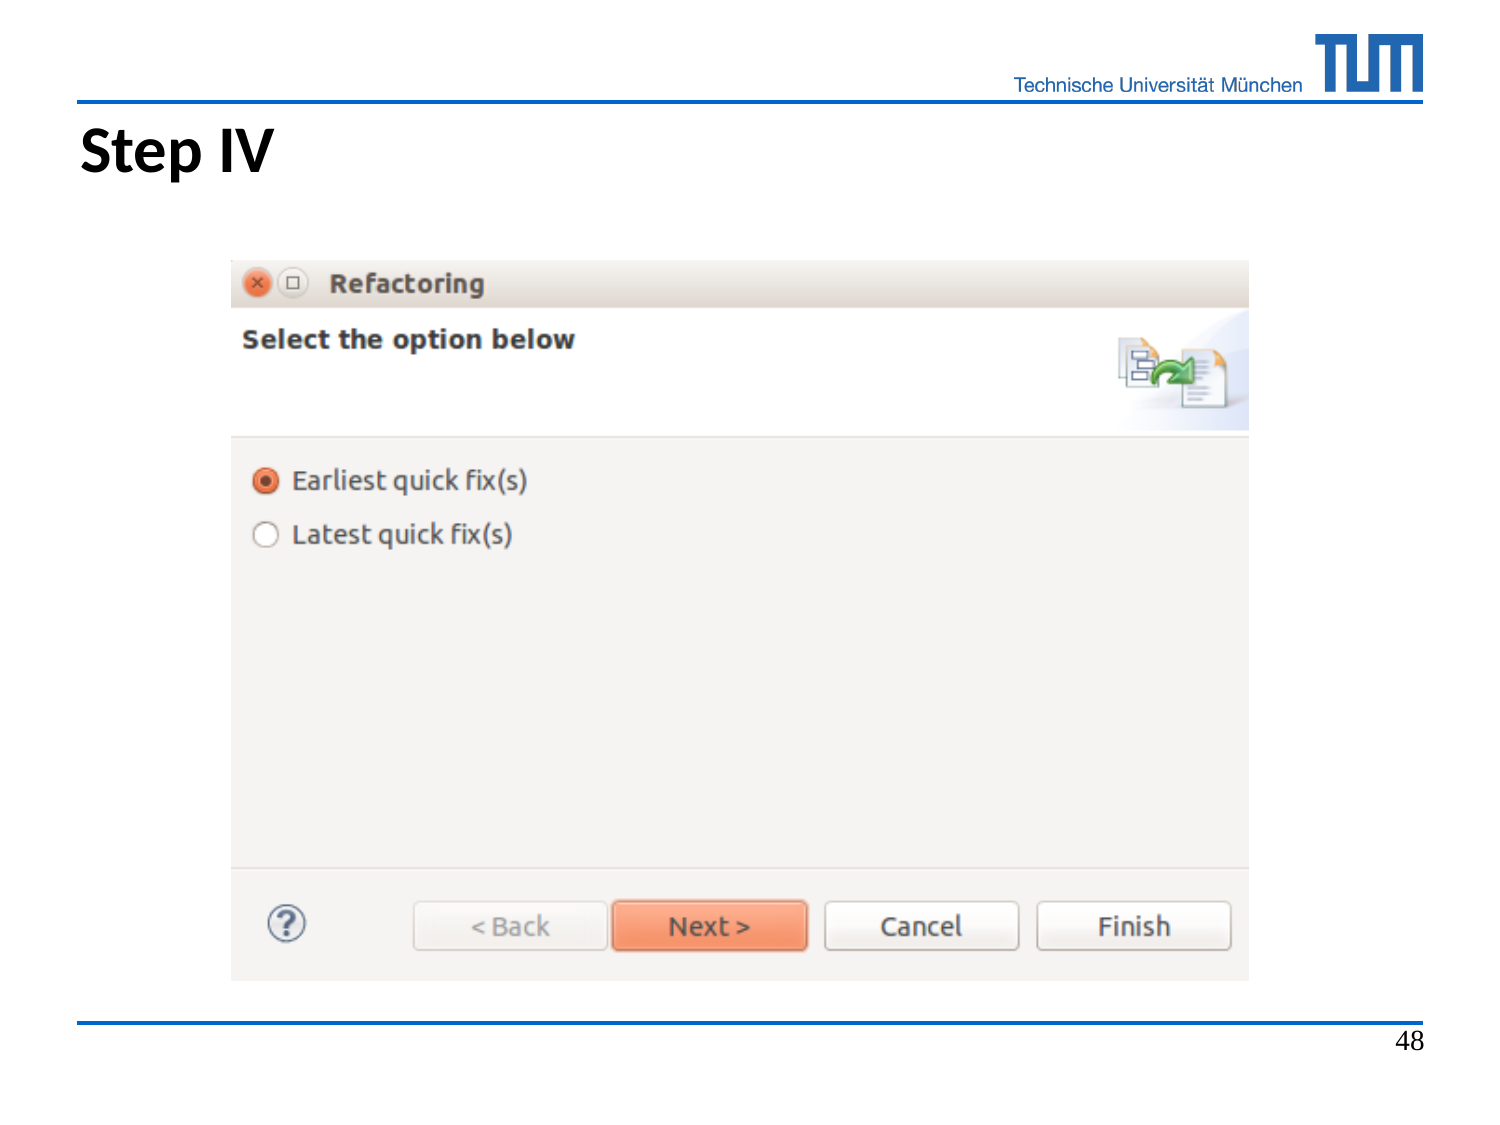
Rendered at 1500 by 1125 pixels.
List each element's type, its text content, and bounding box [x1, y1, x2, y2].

title Step IV [80, 112, 1419, 200]
picture [231, 260, 1249, 982]
picture [1014, 34, 1423, 92]
